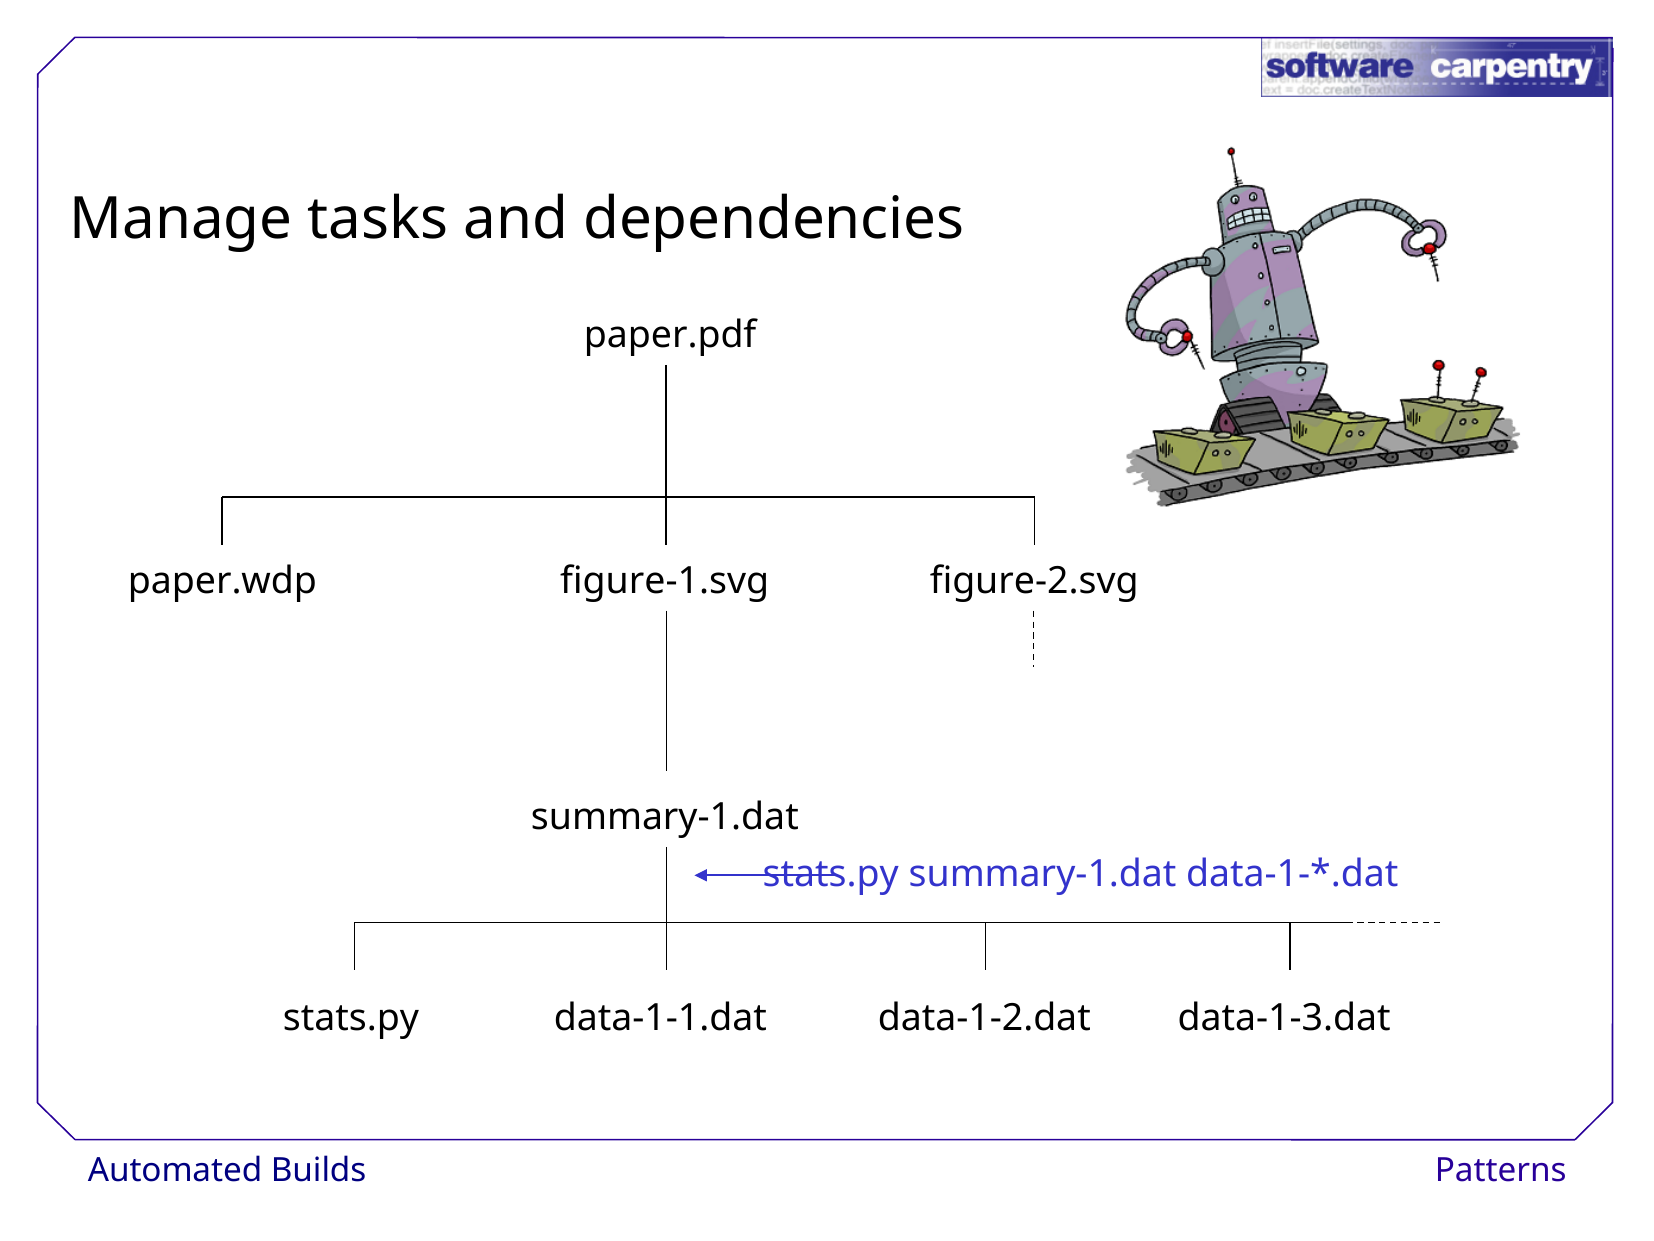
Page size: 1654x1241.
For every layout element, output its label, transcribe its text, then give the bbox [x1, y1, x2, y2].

text_box paper.pdf [494, 279, 847, 363]
text_box summary-1.dat [441, 761, 889, 845]
text_box data-1-1.dat [510, 962, 788, 1046]
text_box Manage tasks and dependencies [54, 138, 1110, 259]
text_box stats.py summary-1.dat data-1-*.dat [747, 818, 1564, 902]
picture [1261, 39, 1613, 97]
text_box stats.py [193, 962, 510, 1046]
text_box figure-2.svg [839, 525, 1229, 609]
picture [1110, 128, 1526, 522]
text_box figure-1.svg [470, 525, 839, 609]
text_box data-1-2.dat [788, 962, 1181, 1046]
text_box data-1-3.dat [1181, 962, 1481, 1046]
text_box paper.wdp [38, 525, 408, 609]
